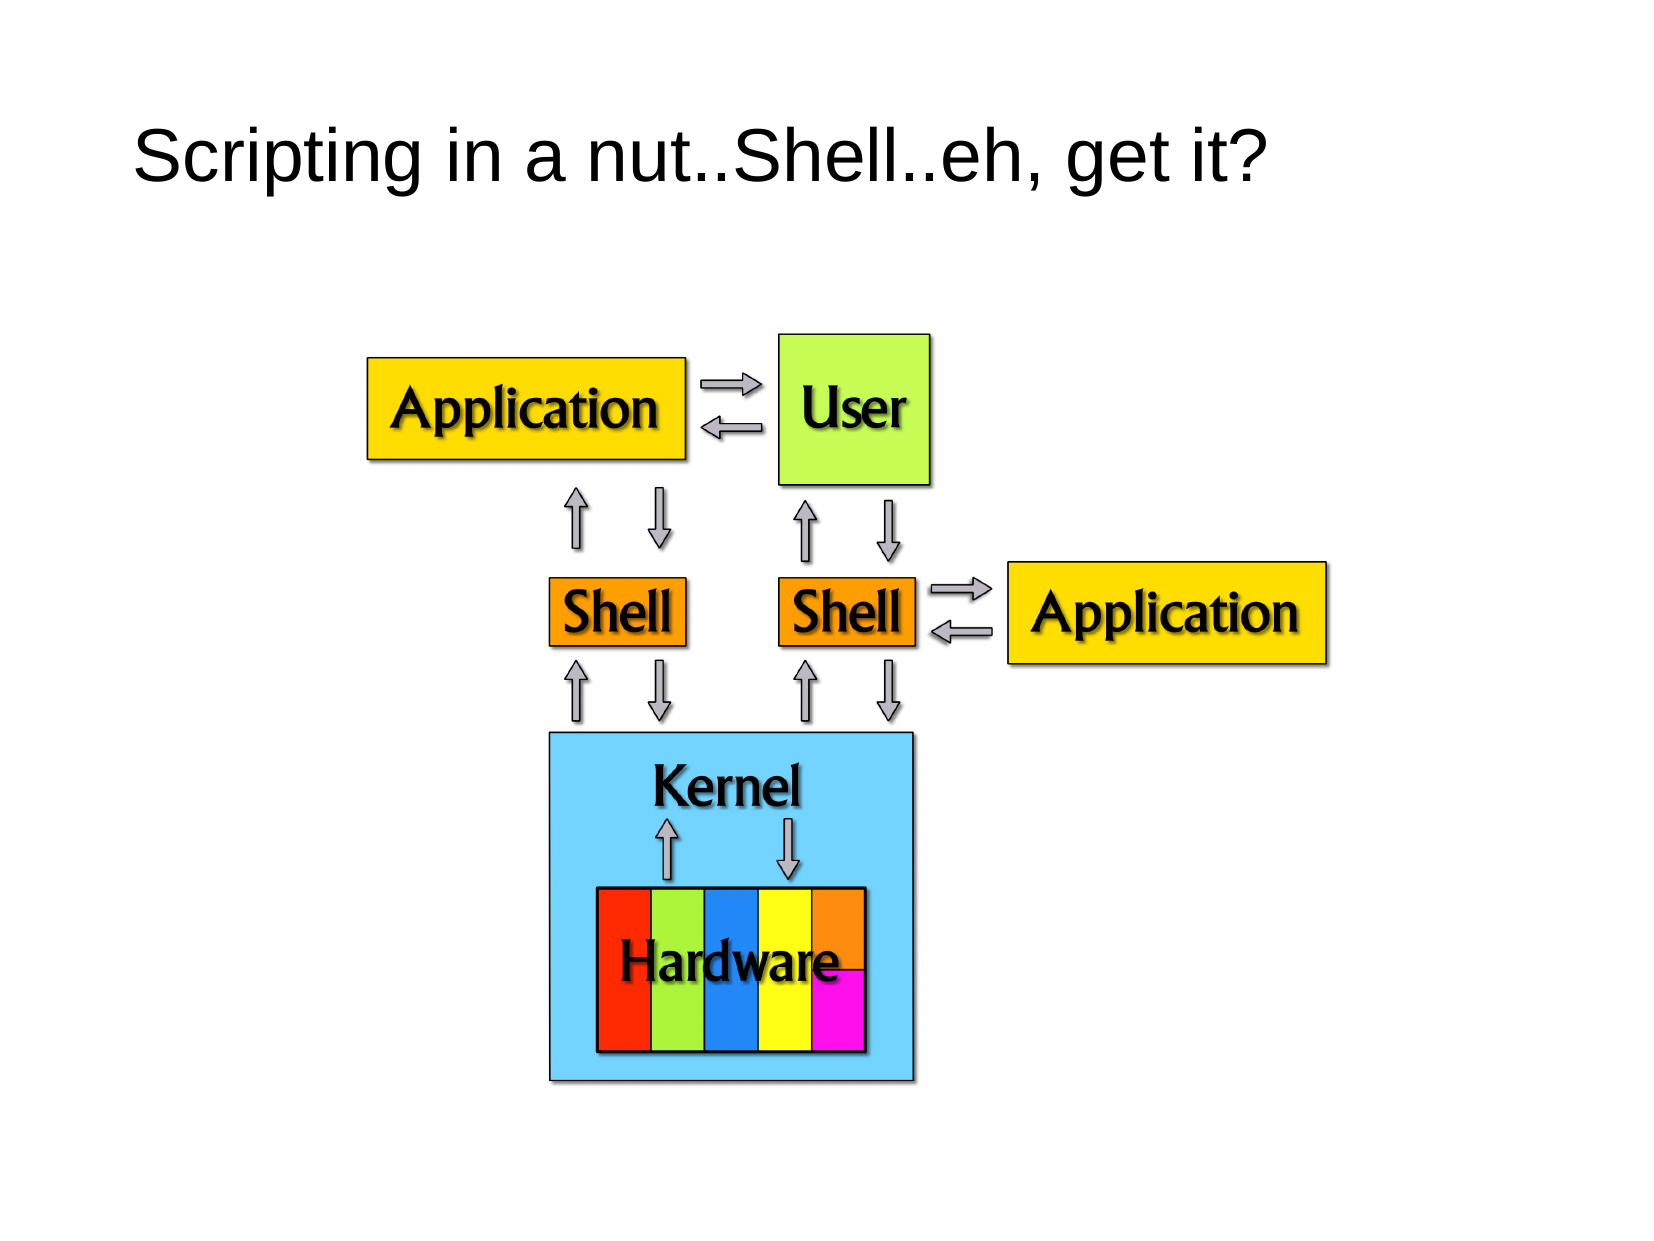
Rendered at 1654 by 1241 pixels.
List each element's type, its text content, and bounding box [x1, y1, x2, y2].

picture [330, 318, 1359, 1116]
text_box Scripting in a nut..Shell..eh, get it? [118, 106, 1571, 206]
